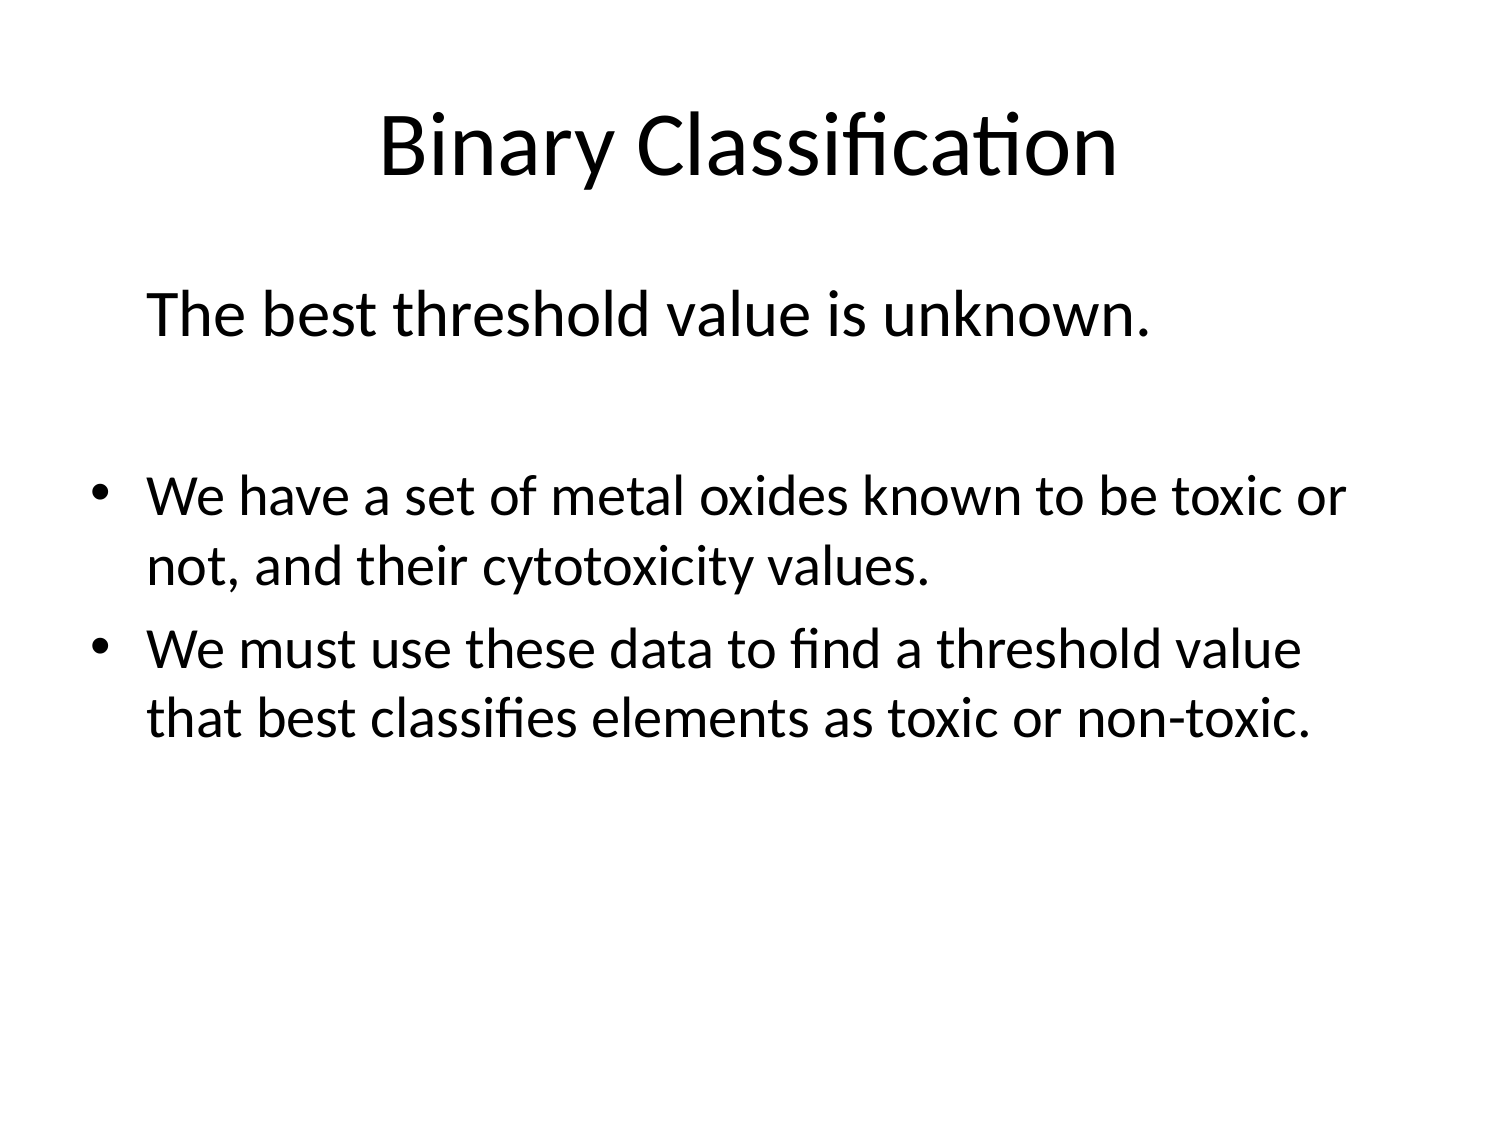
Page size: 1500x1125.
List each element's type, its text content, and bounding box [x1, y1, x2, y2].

list The best threshold value is unknown. We have a set of metal oxides known to be toxic or not, and their cytotoxicity values. We must use these data to find a threshold value that best classifies elements as toxic or non-toxic. [75, 262, 1425, 1005]
title Binary Classification [75, 45, 1425, 233]
